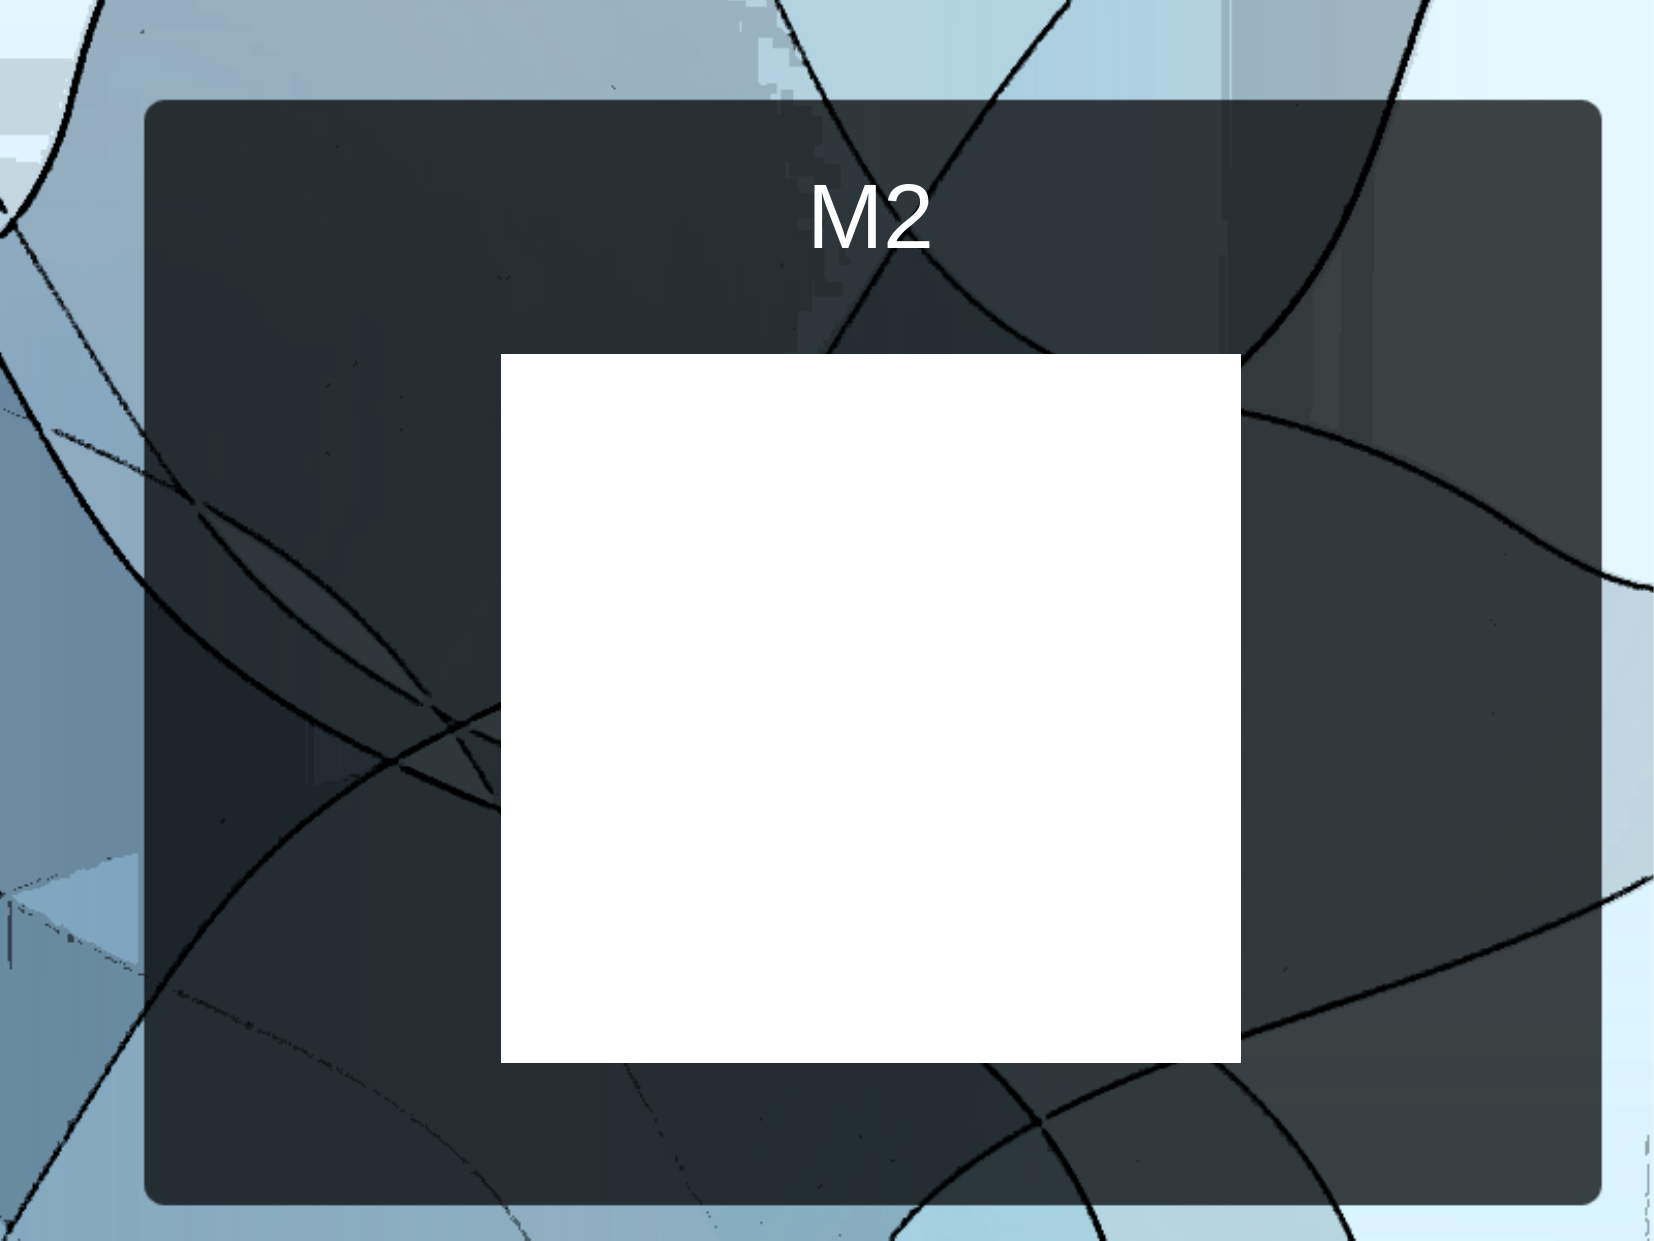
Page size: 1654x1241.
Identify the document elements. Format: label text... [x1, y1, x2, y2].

picture [0, 0, 1654, 1241]
title M2 [159, 108, 1583, 325]
